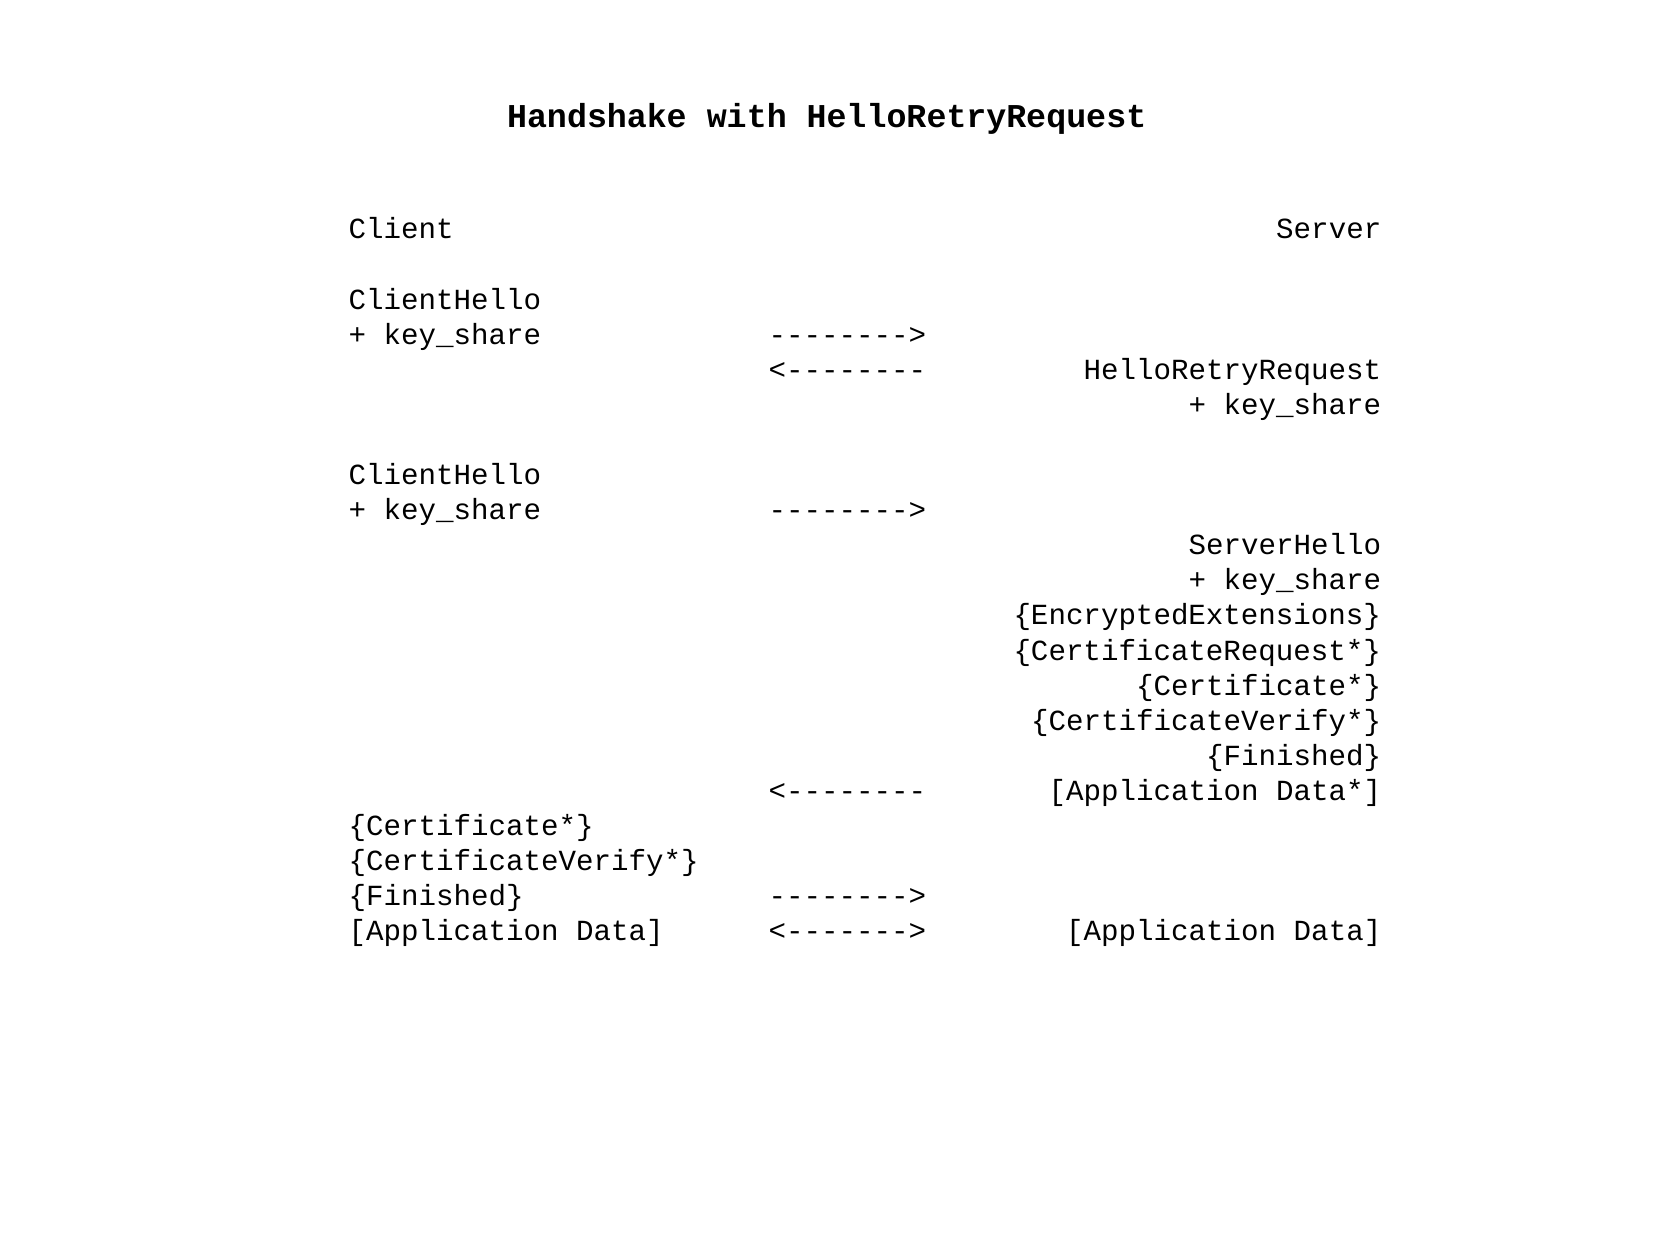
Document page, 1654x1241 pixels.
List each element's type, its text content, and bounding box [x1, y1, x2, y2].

list Handshake with HelloRetryRequest Client Server ClientHello + key_share --------> <-------- HelloRetryRequest + key_share ClientHello + key_share --------> ServerHello + key_share {EncryptedExtensions} {CertificateRequest*} {Certificate*} {CertificateVerify*} {Finished} <-------- [Application Data*] {Certificate*} {CertificateVerify*} {Finished} --------> [Application Data] <-------> [Application Data] [82, 23, 1571, 1205]
